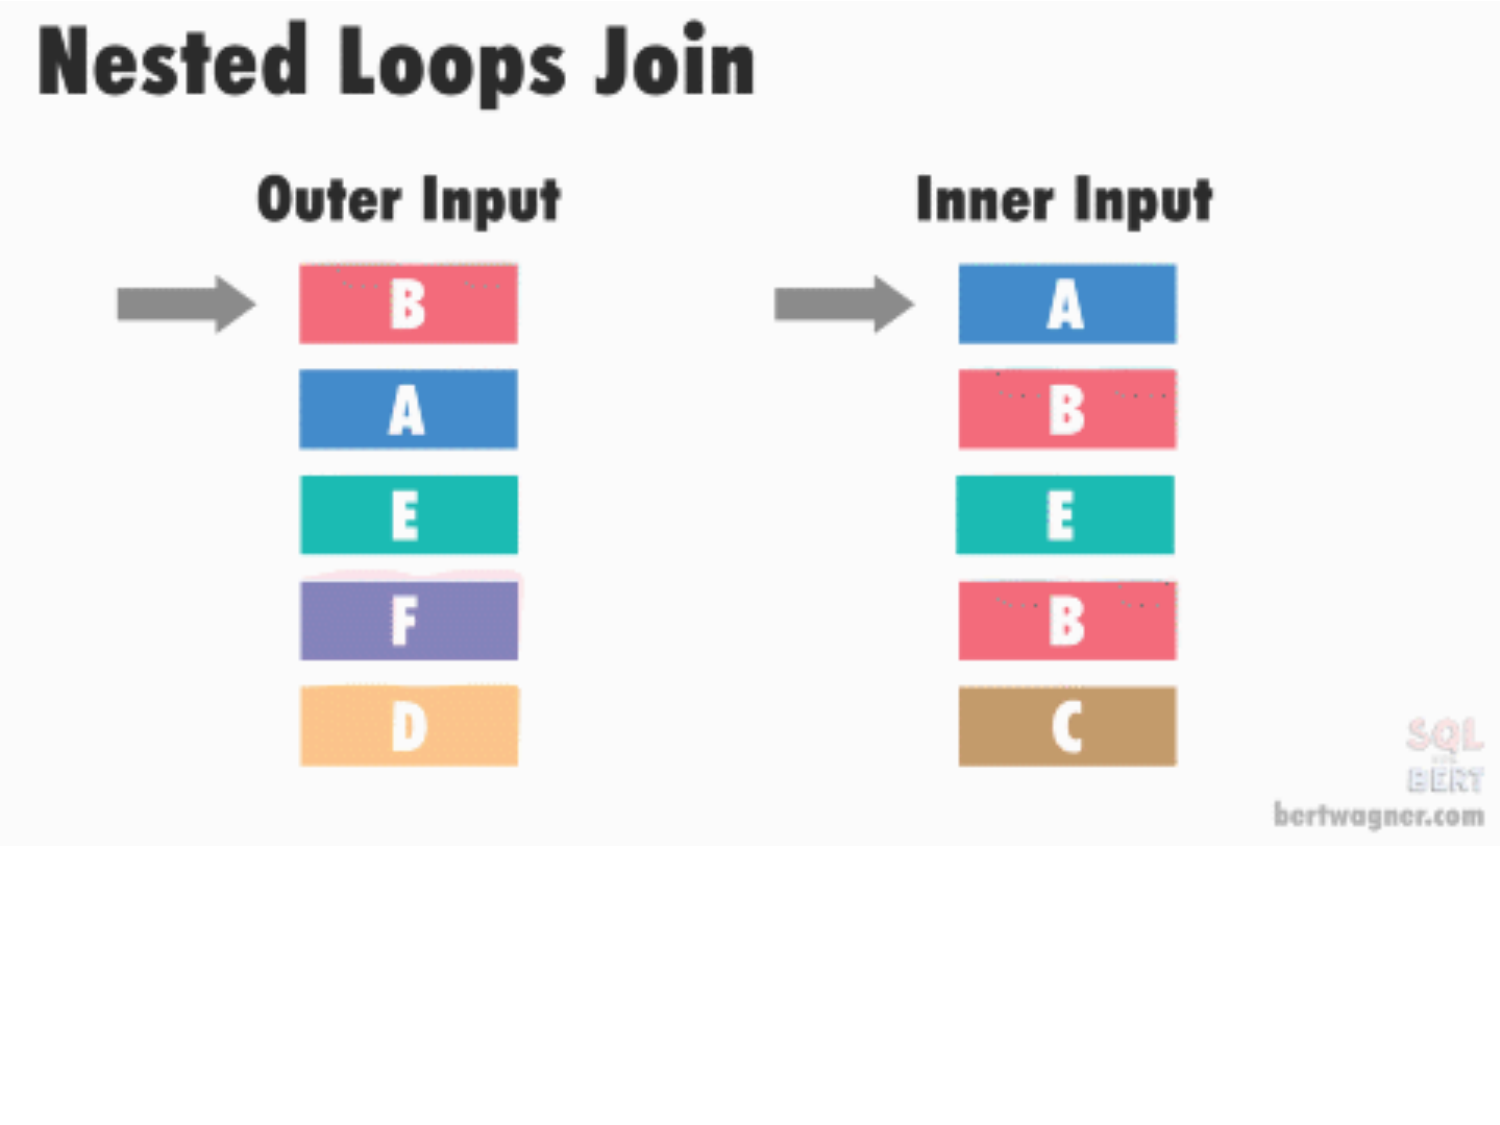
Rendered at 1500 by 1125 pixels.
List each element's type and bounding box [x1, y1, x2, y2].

picture [0, 1, 1500, 846]
